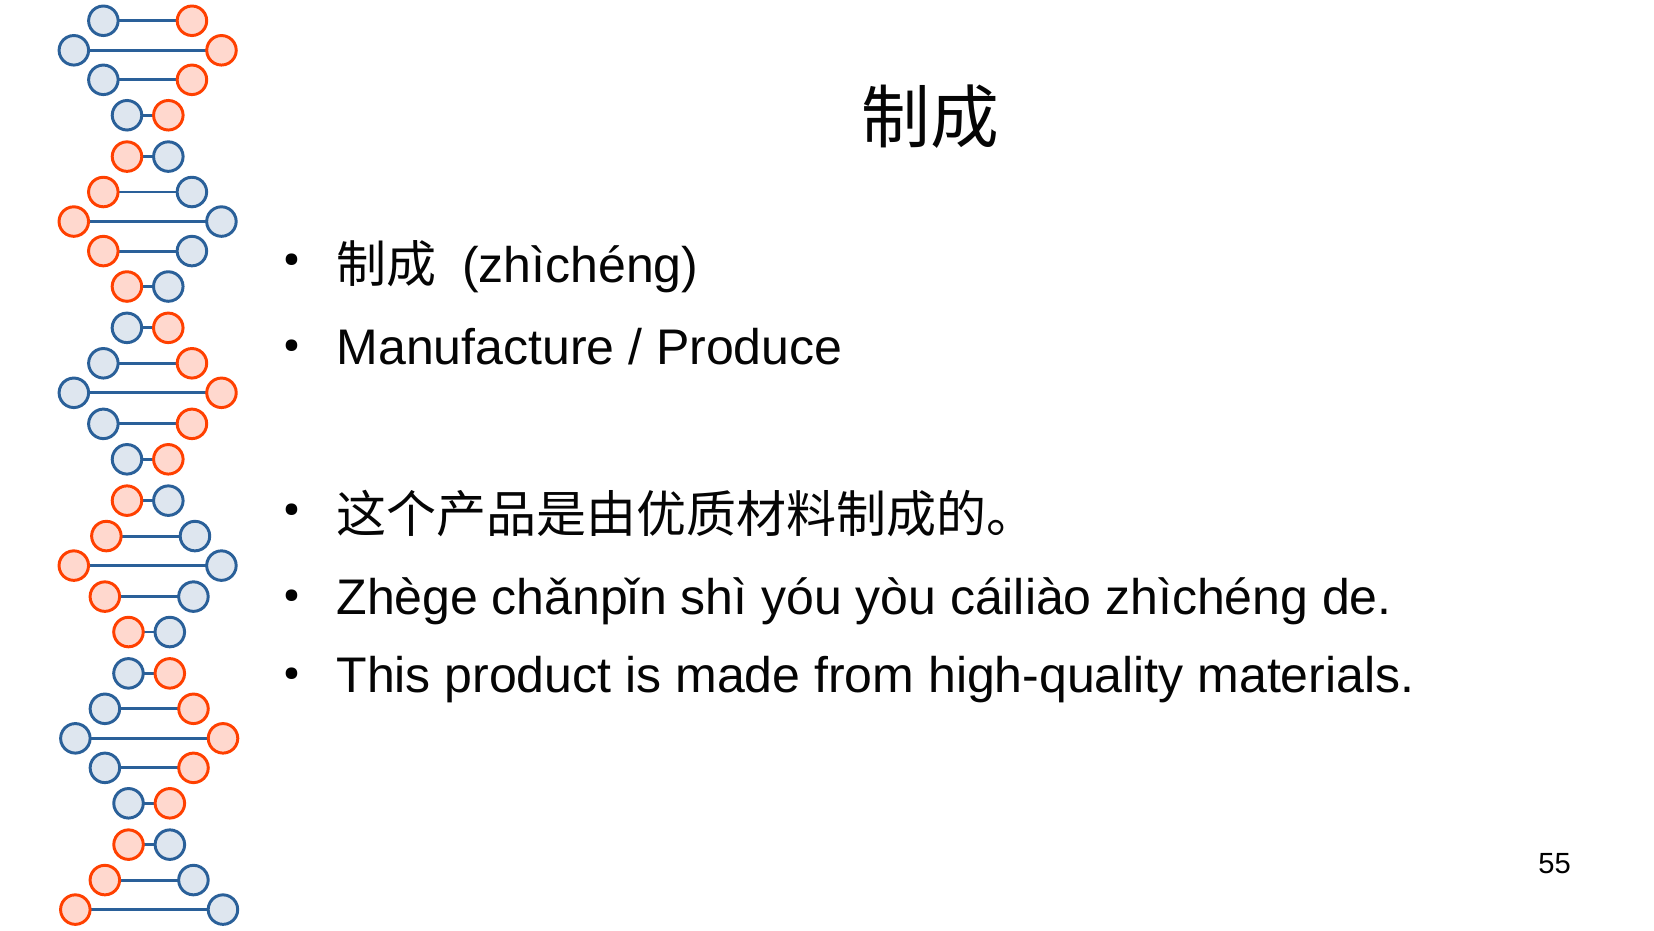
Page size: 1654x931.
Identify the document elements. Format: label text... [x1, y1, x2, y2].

list 制成 (zhìchéng) Manufacture / Produce 这个产品是由优质材料制成的。 Zhège chǎnpǐn shì yóu yòu cáiliào zhìchéng de. This product is made from high-quality materials. [265, 224, 1595, 764]
title 制成 [265, 35, 1595, 189]
